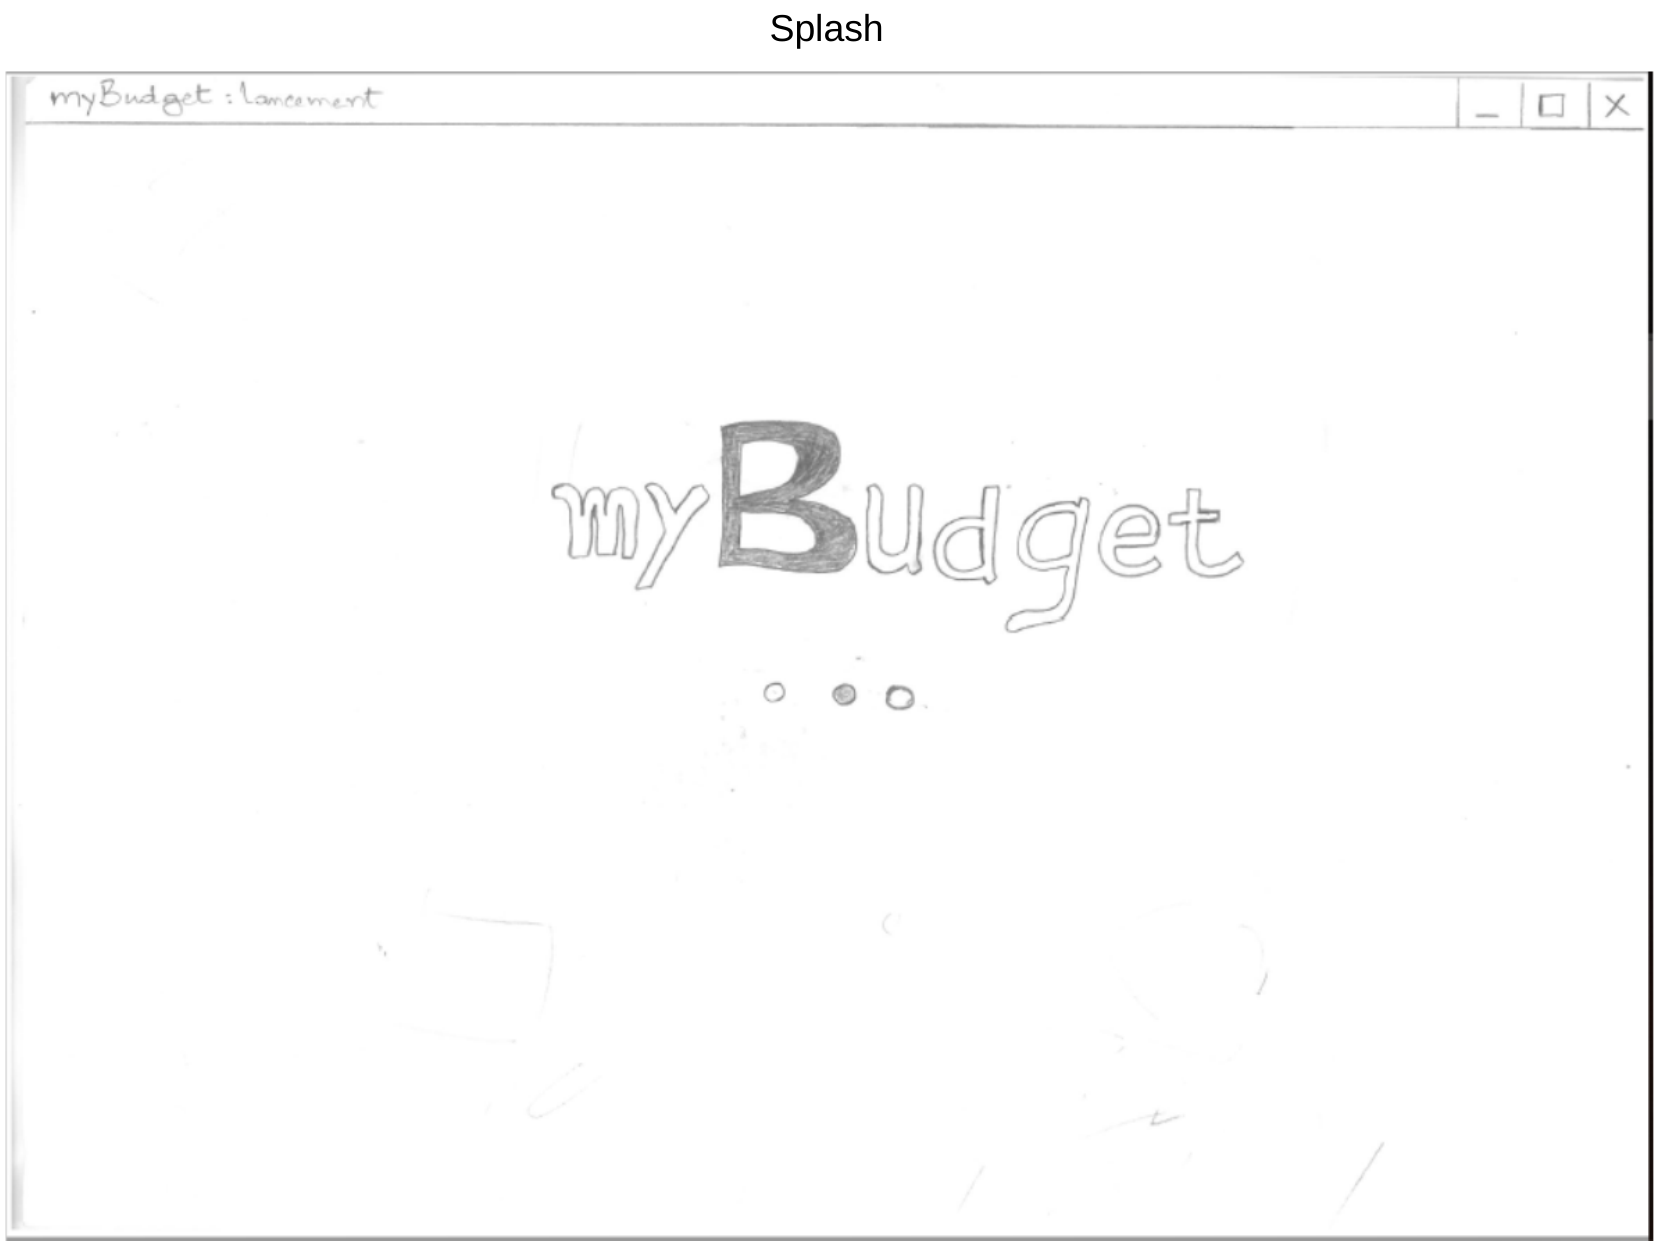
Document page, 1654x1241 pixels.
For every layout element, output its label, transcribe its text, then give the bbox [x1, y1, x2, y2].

picture [4, 70, 1654, 1241]
text_box Splash [0, 0, 1654, 57]
